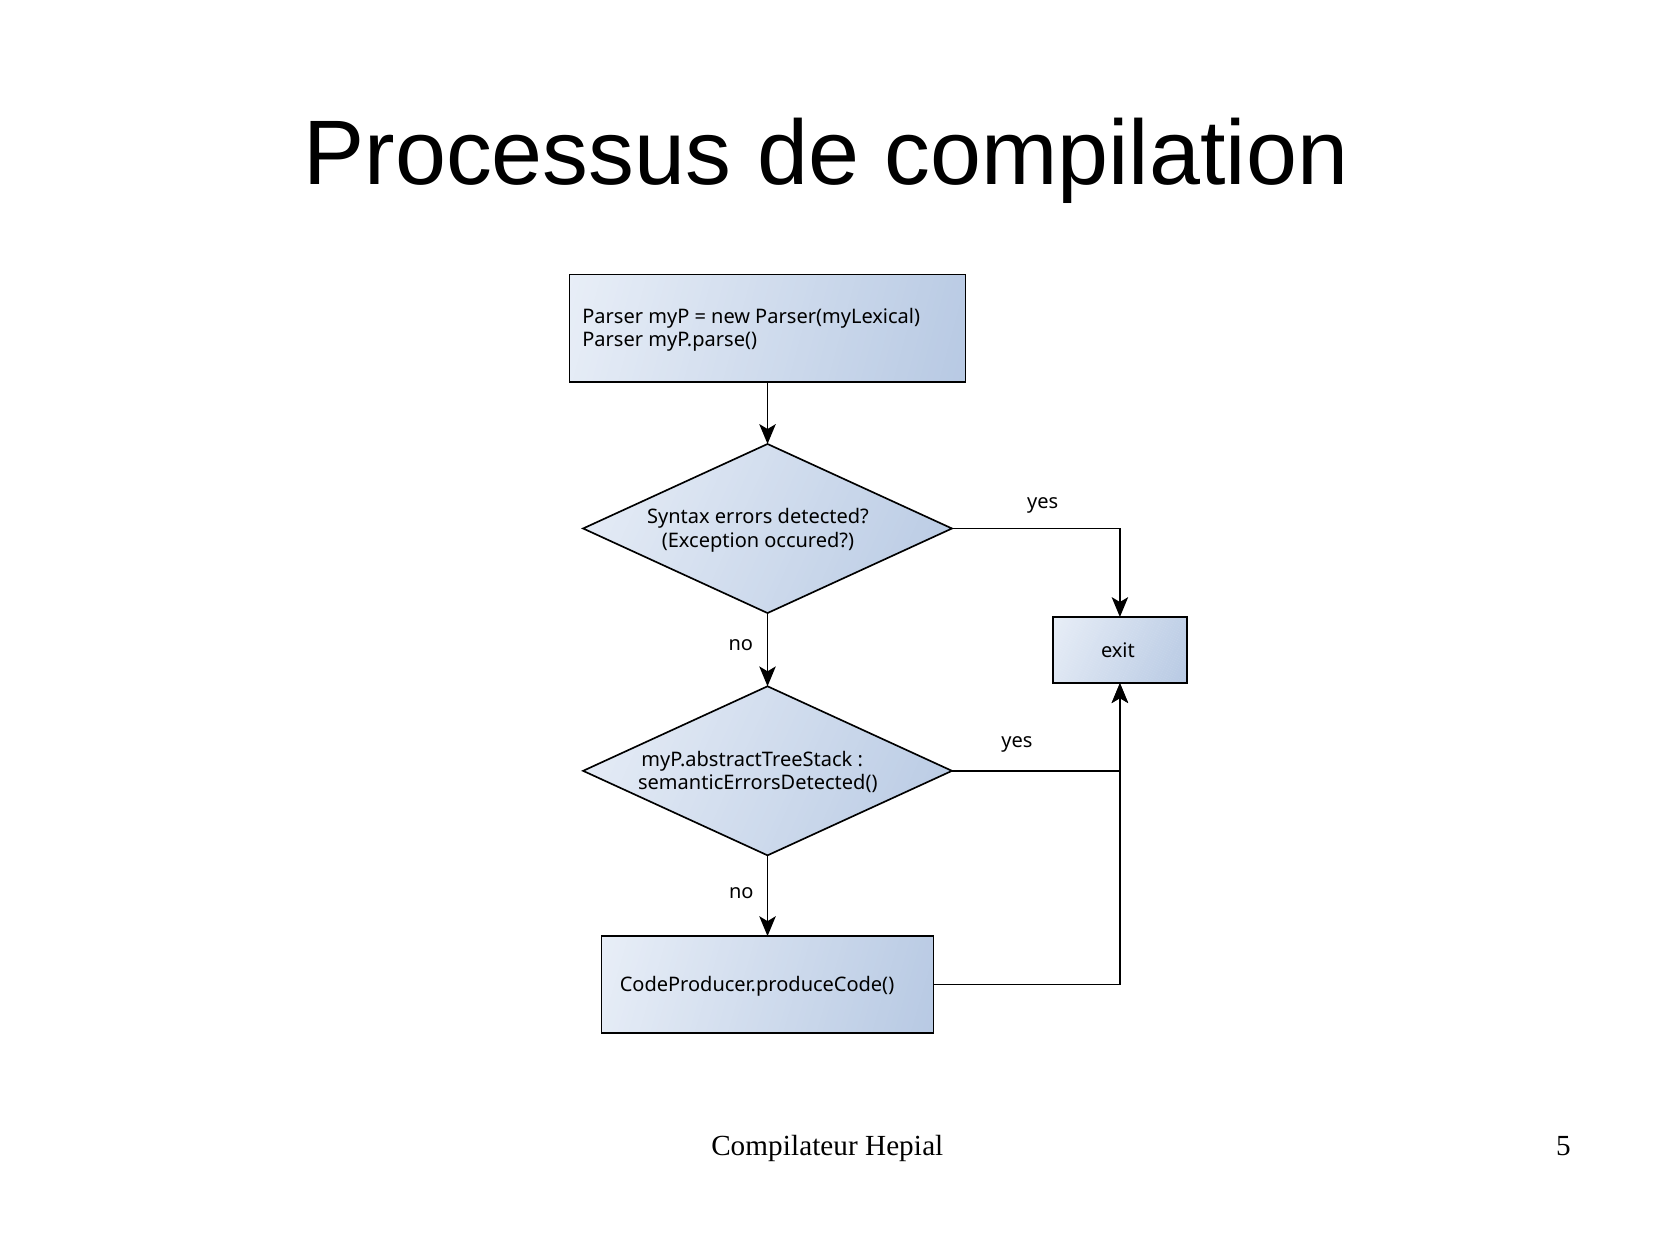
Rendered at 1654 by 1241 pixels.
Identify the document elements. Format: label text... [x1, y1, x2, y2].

title Processus de compilation [82, 49, 1571, 257]
picture [543, 248, 1214, 1060]
